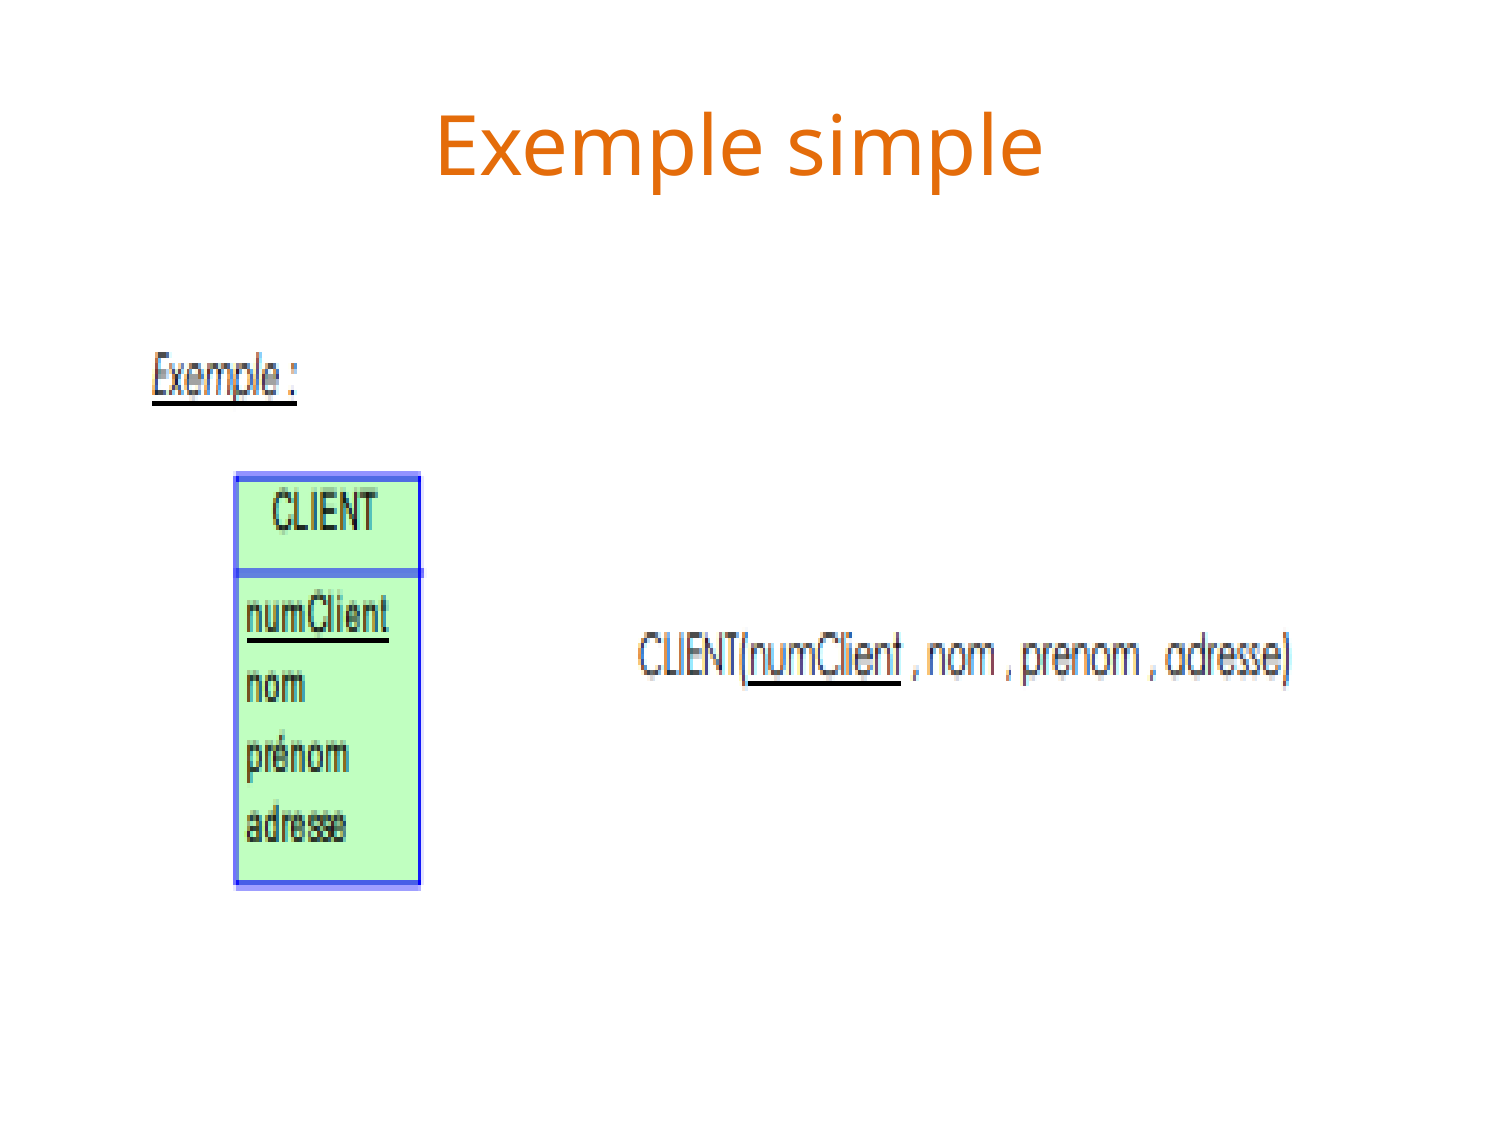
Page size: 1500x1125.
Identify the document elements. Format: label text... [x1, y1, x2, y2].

picture [135, 326, 1365, 988]
title Exemple simple [75, 45, 1426, 233]
